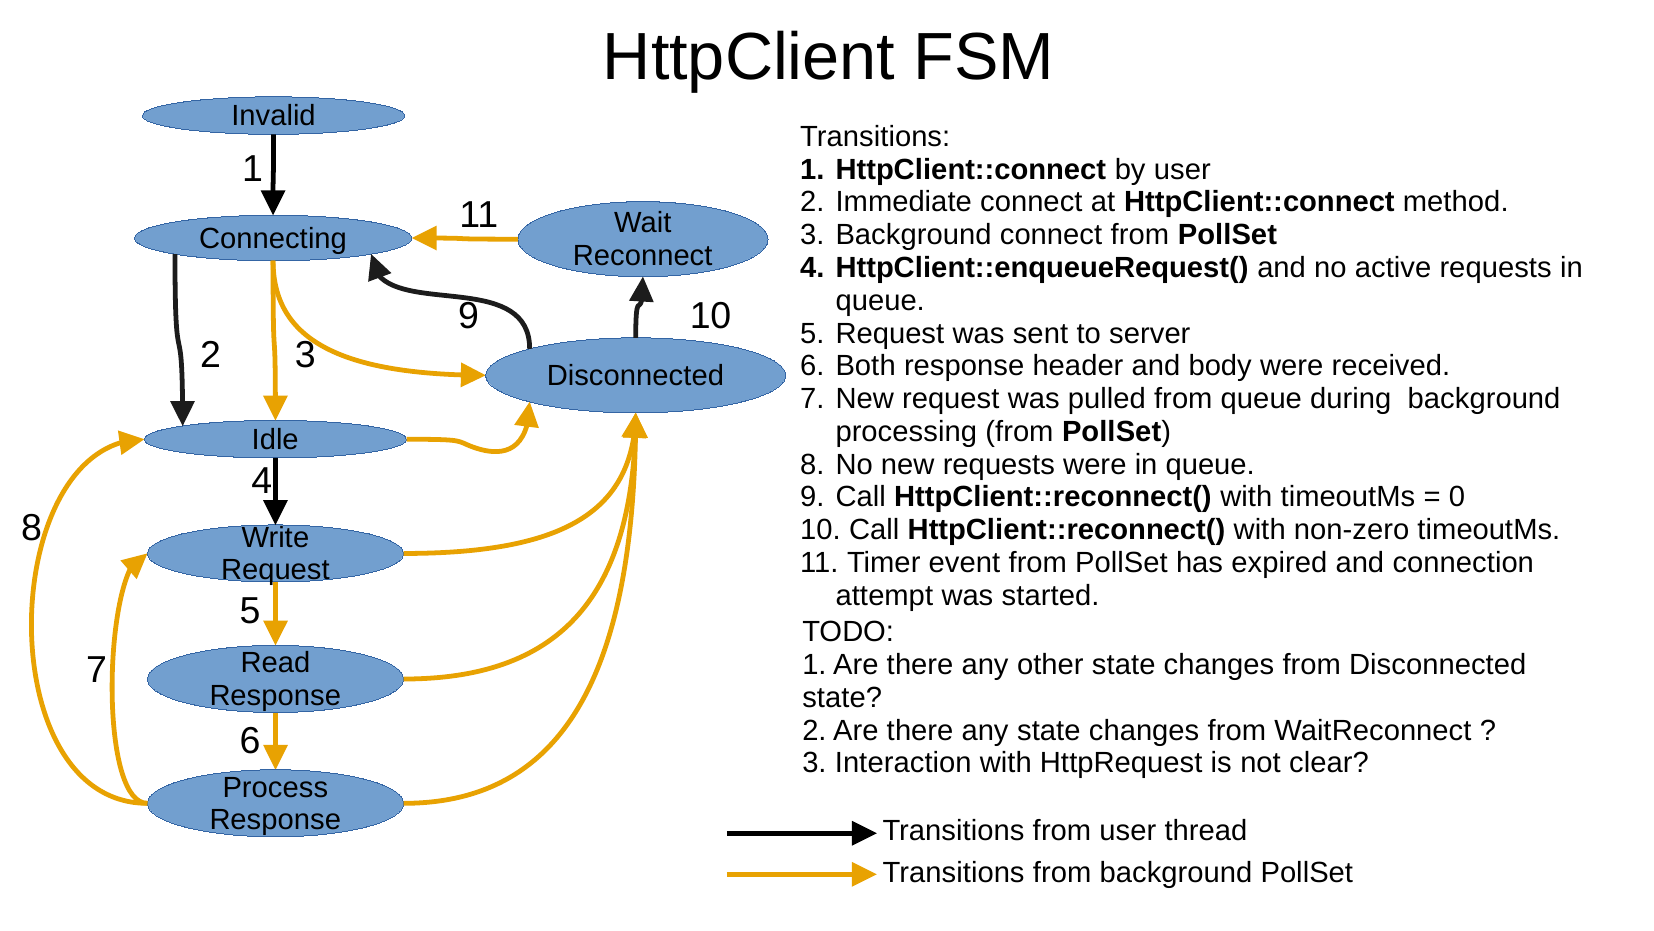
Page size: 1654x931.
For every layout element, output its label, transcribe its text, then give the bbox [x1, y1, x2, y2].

text_box Write Request [147, 524, 403, 582]
text_box Invalid [142, 96, 405, 135]
text_box TODO: 1. Are there any other state changes from Disconnected state? 2. Are there any state changes from WaitReconnect ? 3. Interaction with HttpRequest is not clear? [787, 607, 1576, 791]
text_box 4 [236, 452, 283, 509]
text_box Read Response [147, 645, 403, 713]
text_box Transitions from user thread [867, 806, 1384, 848]
text_box Transitions: HttpClient::connect by user Immediate connect at HttpClient::connect method. Background connect from PollSet HttpClient::enqueueRequest() and no active requests in queue. Request was sent to server Both response header and body were received. New request was pulled from queue during background processing (from PollSet) No new requests were in queue. Call HttpClient::reconnect() with timeoutMs = 0 Call HttpClient::reconnect() with non-zero timeoutMs. Timer event from PollSet has expired and connection attempt was started. [785, 112, 1611, 652]
text_box 11 [444, 186, 520, 244]
text_box 1 [227, 140, 303, 216]
text_box Disconnected [485, 337, 786, 413]
text_box Wait Reconnect [518, 201, 769, 277]
text_box Process Response [148, 769, 404, 837]
text_box 3 [280, 325, 314, 383]
text_box 2 [185, 325, 223, 383]
text_box 7 [71, 641, 118, 698]
text_box Connecting [134, 215, 412, 261]
text_box 5 [224, 581, 271, 639]
text_box Idle [144, 420, 406, 458]
title HttpClient FSM [82, 18, 1576, 94]
text_box 9 [443, 286, 490, 344]
text_box 10 [675, 286, 751, 344]
text_box Transitions from background PollSet [867, 848, 1534, 906]
text_box 6 [224, 711, 271, 769]
text_box 8 [6, 499, 53, 557]
